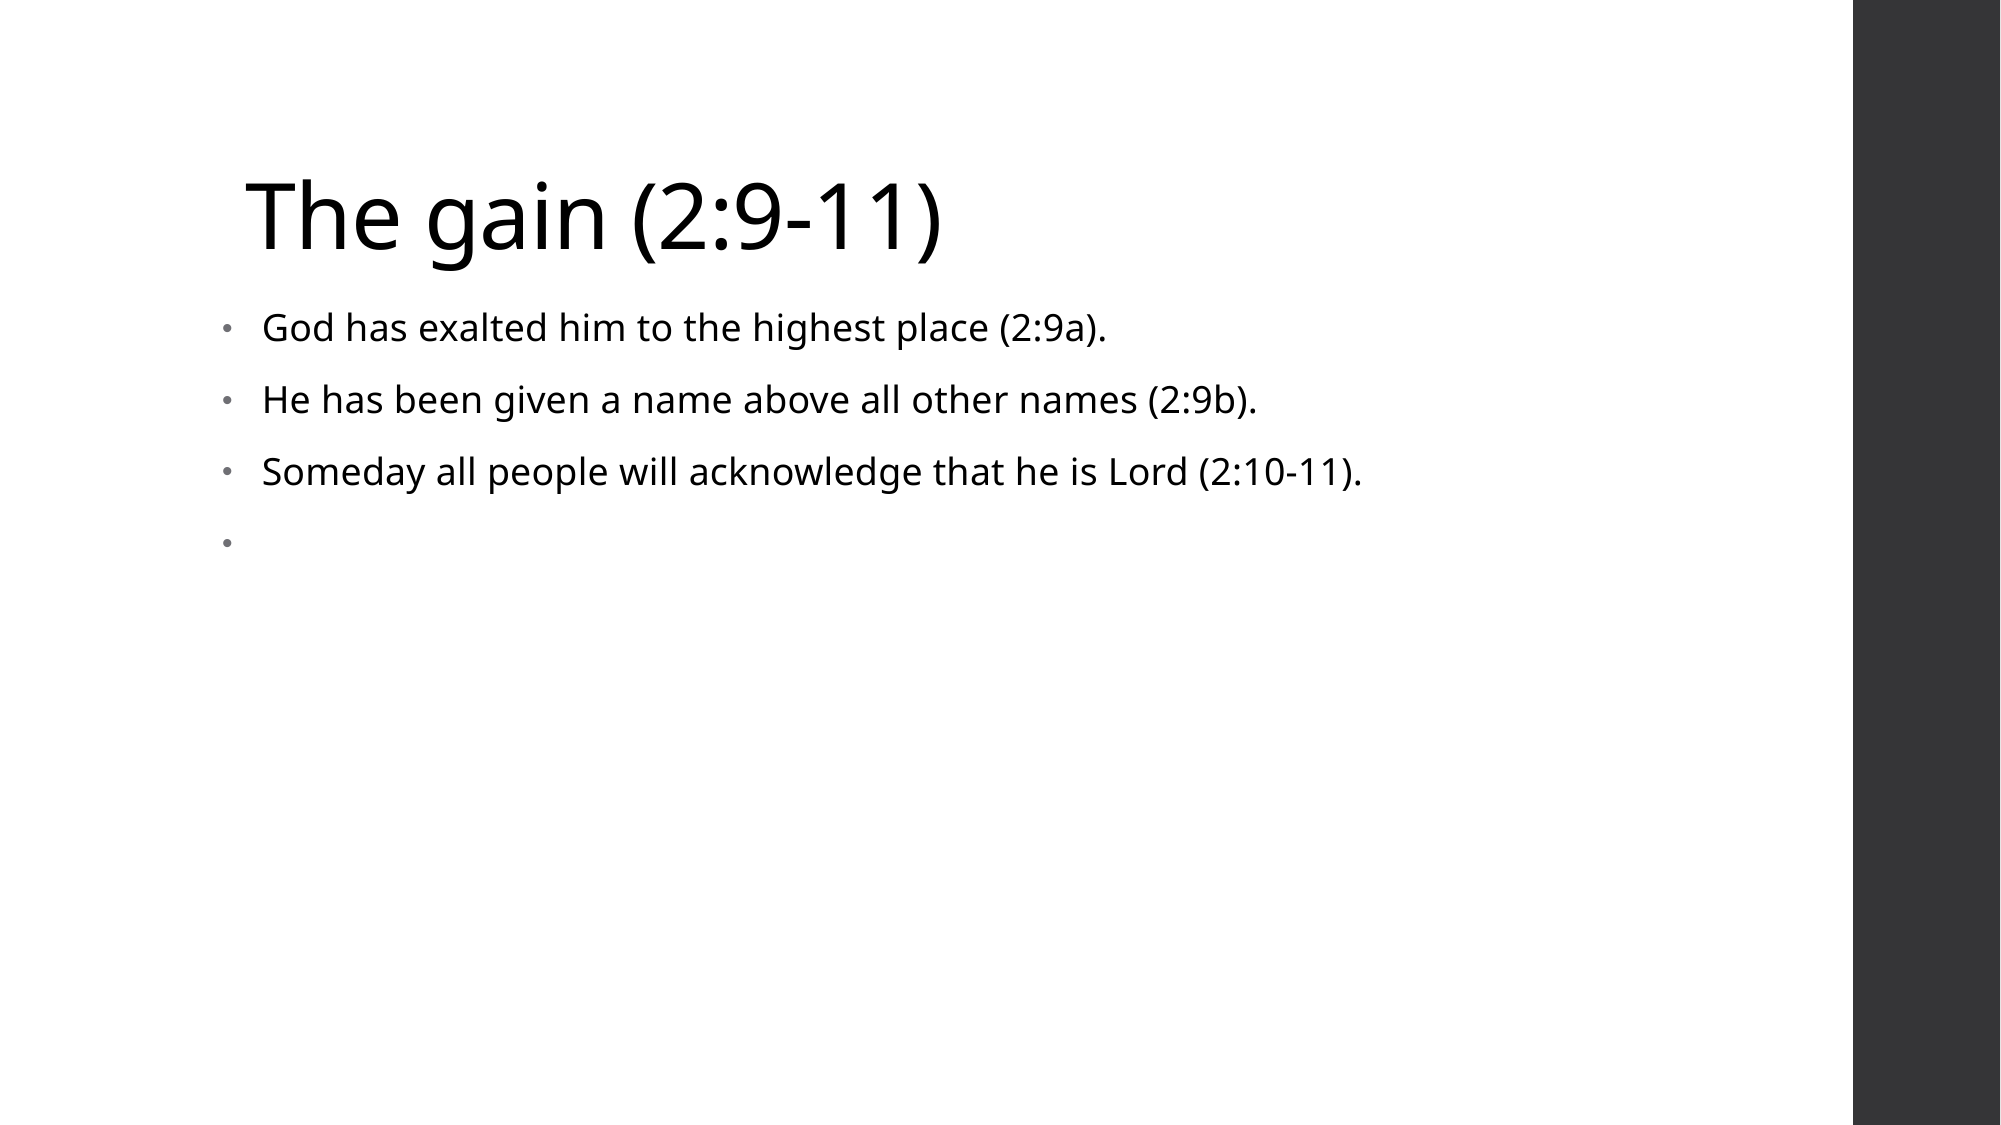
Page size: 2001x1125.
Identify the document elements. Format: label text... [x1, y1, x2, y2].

list God has exalted him to the highest place (2:9a). He has been given a name above all other names (2:9b). Someday all people will acknowledge that he is Lord (2:10-11). [206, 299, 1617, 1014]
title The gain (2:9-11) [206, 60, 1797, 278]
